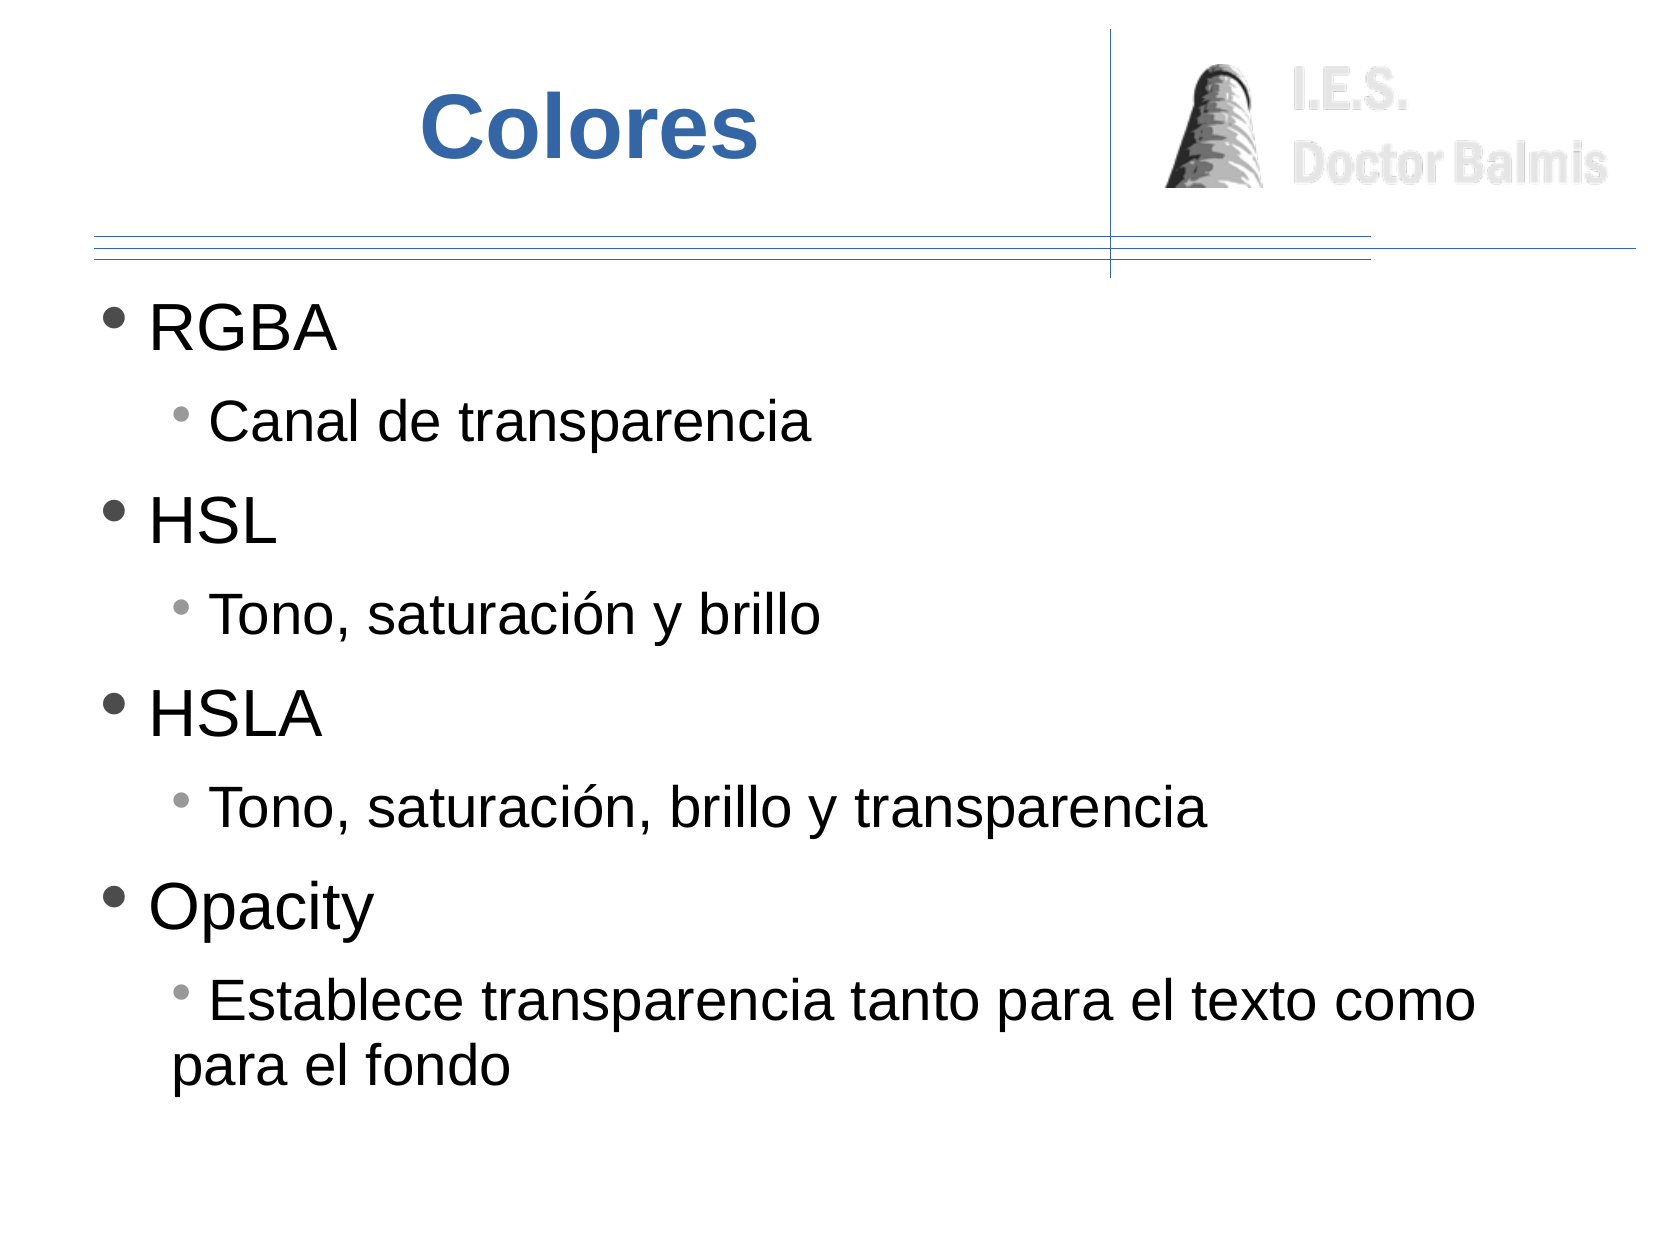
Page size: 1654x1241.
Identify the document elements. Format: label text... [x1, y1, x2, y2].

title Colores [118, 23, 1063, 231]
picture [1133, 64, 1619, 188]
list RGBA Canal de transparencia HSL Tono, saturación y brillo HSLA Tono, saturación, brillo y transparencia Opacity Establece transparencia tanto para el texto como para el fondo [82, 290, 1571, 1170]
